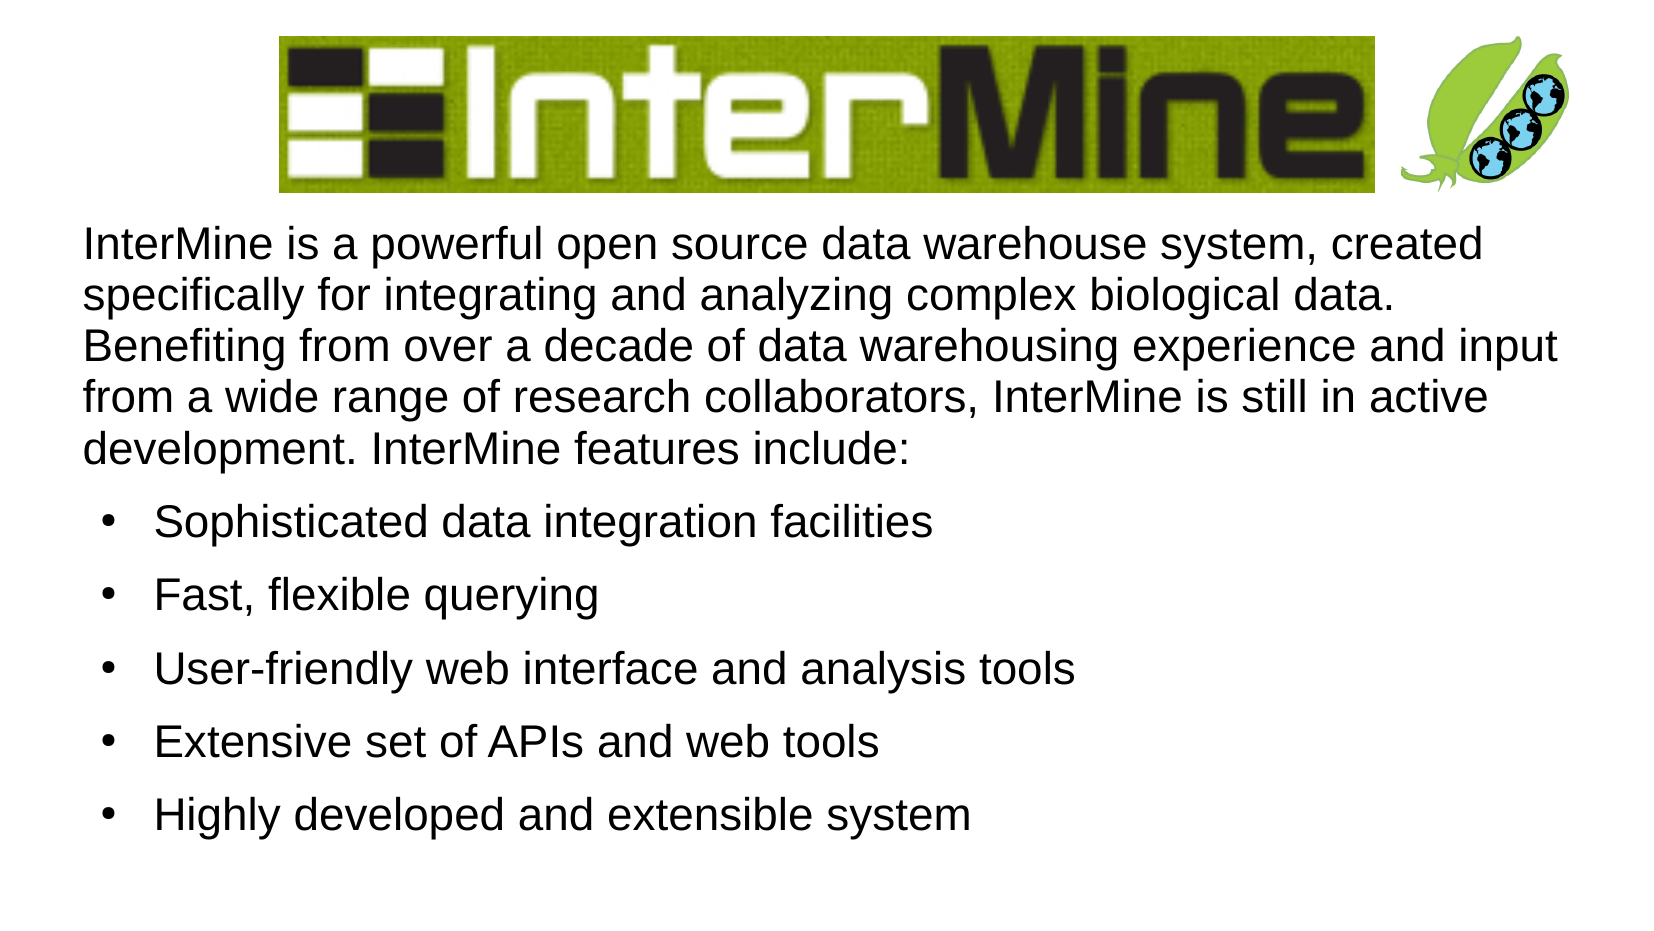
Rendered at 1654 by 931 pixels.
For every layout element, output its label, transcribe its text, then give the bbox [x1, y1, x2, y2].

picture [1401, 36, 1571, 193]
list InterMine is a powerful open source data warehouse system, created specifically for integrating and analyzing complex biological data. Benefiting from over a decade of data warehousing experience and input from a wide range of research collaborators, InterMine is still in active development. InterMine features include: Sophisticated data integration facilities Fast, flexible querying User-friendly web interface and analysis tools Extensive set of APIs and web tools Highly developed and extensible system [82, 217, 1571, 901]
picture [279, 36, 1375, 193]
